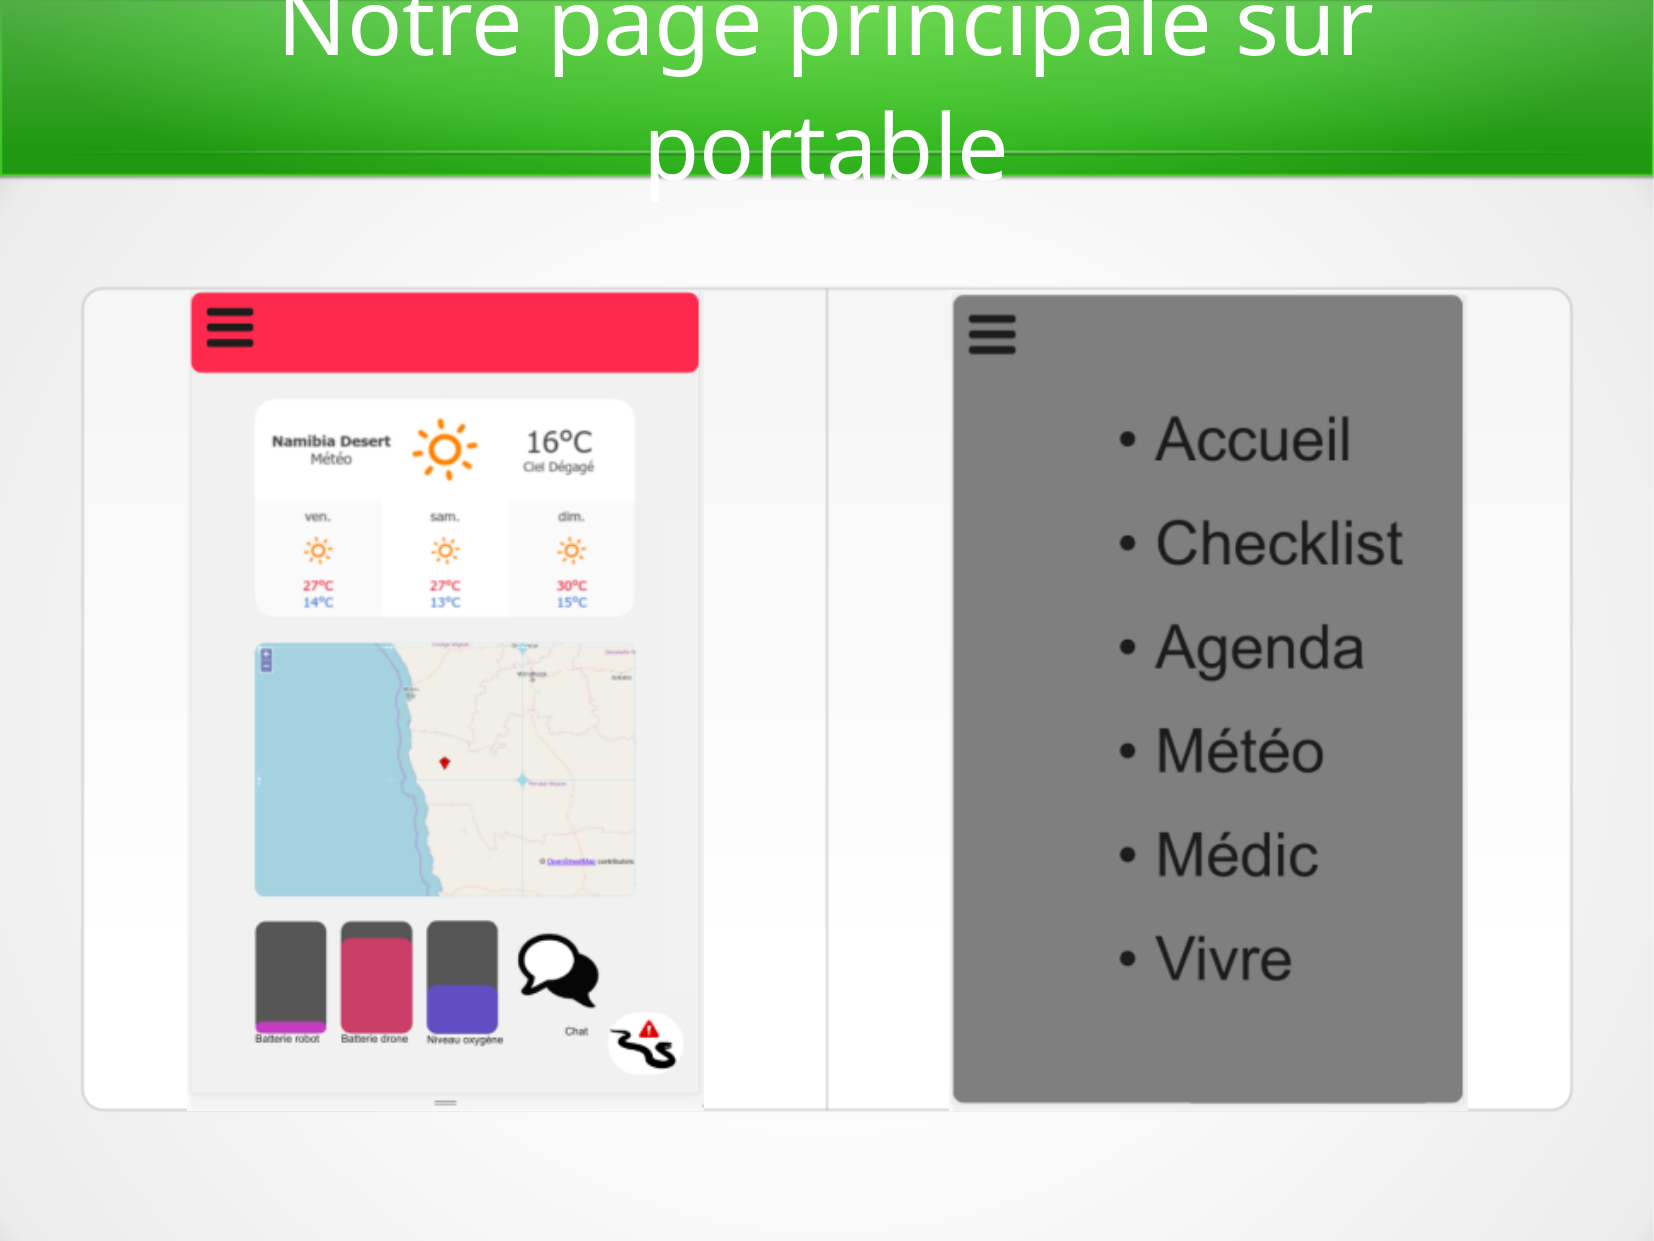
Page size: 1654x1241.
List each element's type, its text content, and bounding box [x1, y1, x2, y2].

picture [419, 0, 1144, 11]
picture [659, 154, 686, 174]
picture [839, 156, 862, 174]
picture [893, 154, 920, 174]
picture [302, 0, 330, 11]
title Notre page principale sur portable [82, 11, 1571, 154]
picture [338, 0, 412, 11]
picture [712, 154, 741, 174]
picture [293, 1, 299, 11]
picture [0, 0, 1654, 1241]
